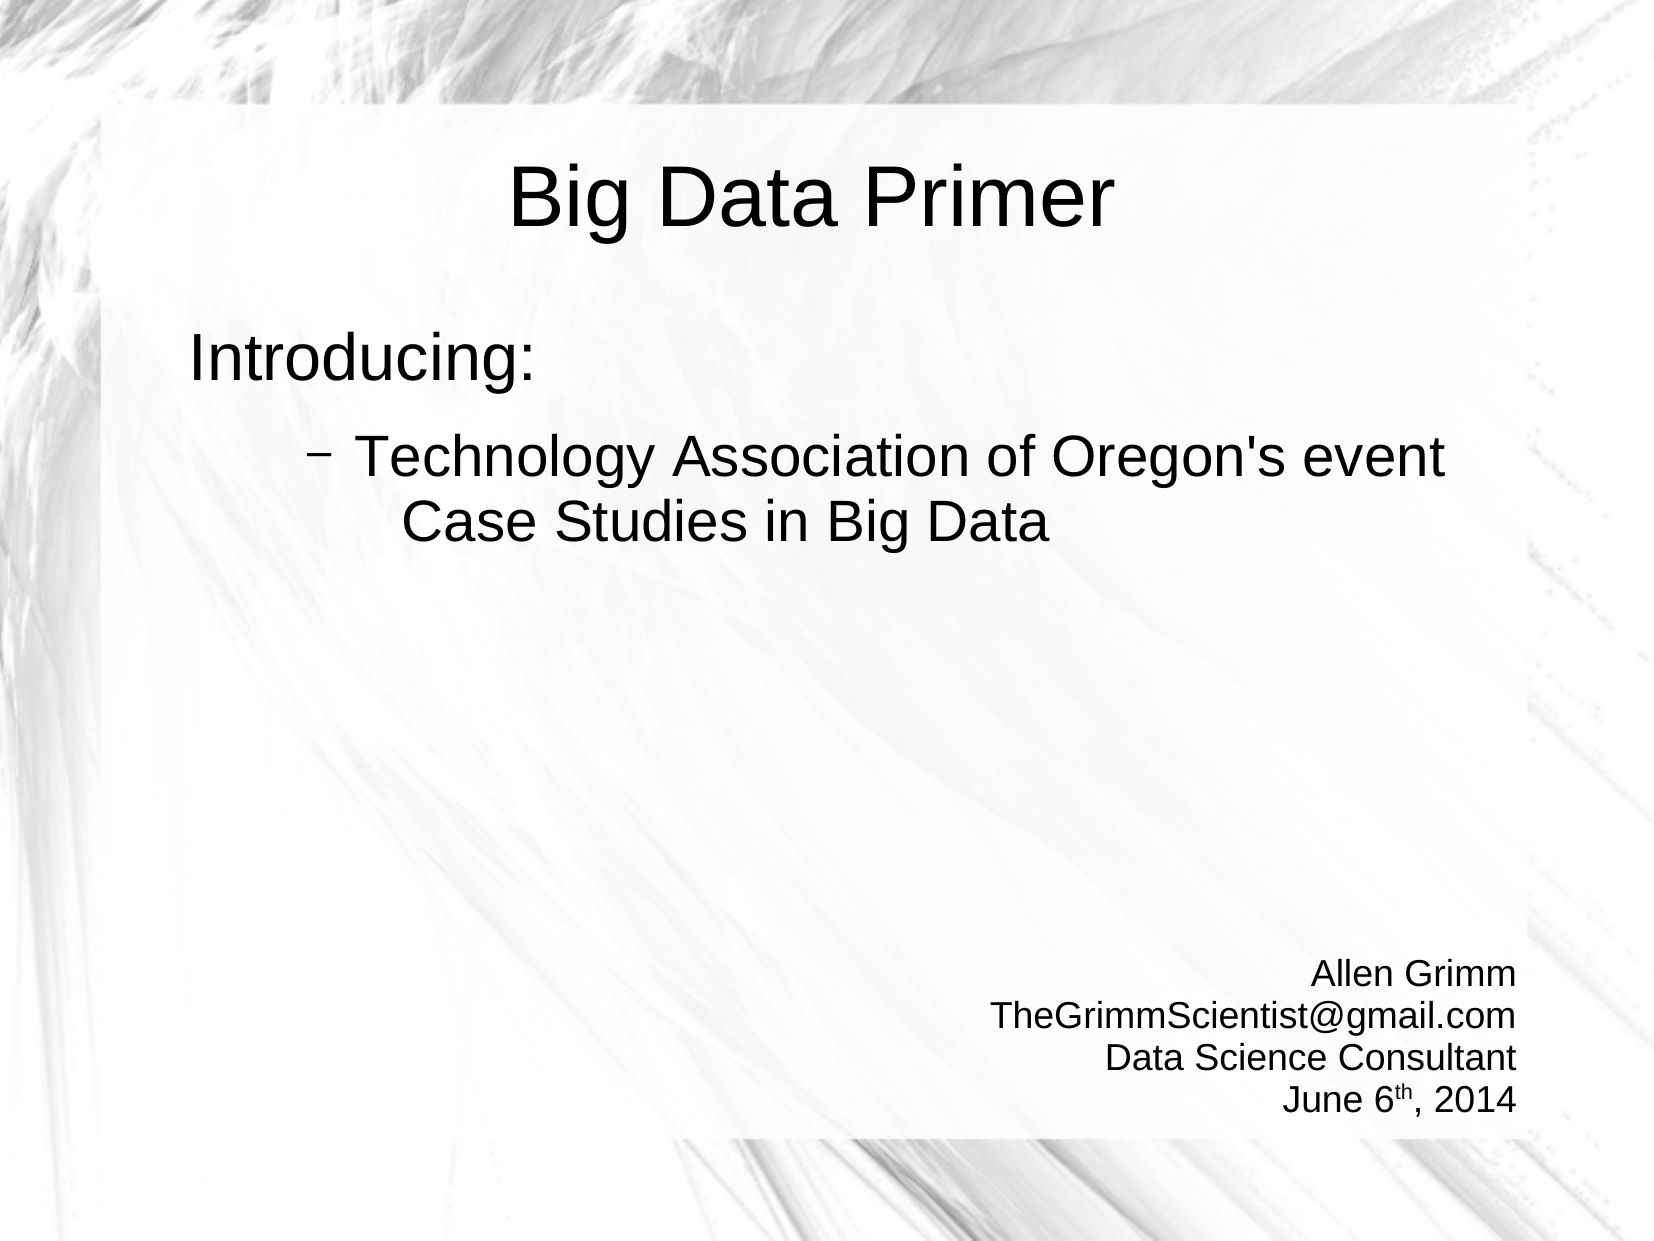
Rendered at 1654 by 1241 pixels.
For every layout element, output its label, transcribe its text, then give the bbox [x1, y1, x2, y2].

list Introducing: Technology Association of Oregon's event Case Studies in Big Data [118, 319, 1571, 945]
picture [0, 0, 1654, 1241]
text_box Allen Grimm TheGrimmScientist@gmail.com Data Science Consultant June 6th, 2014 [975, 945, 1532, 1130]
title Big Data Primer [118, 112, 1506, 281]
